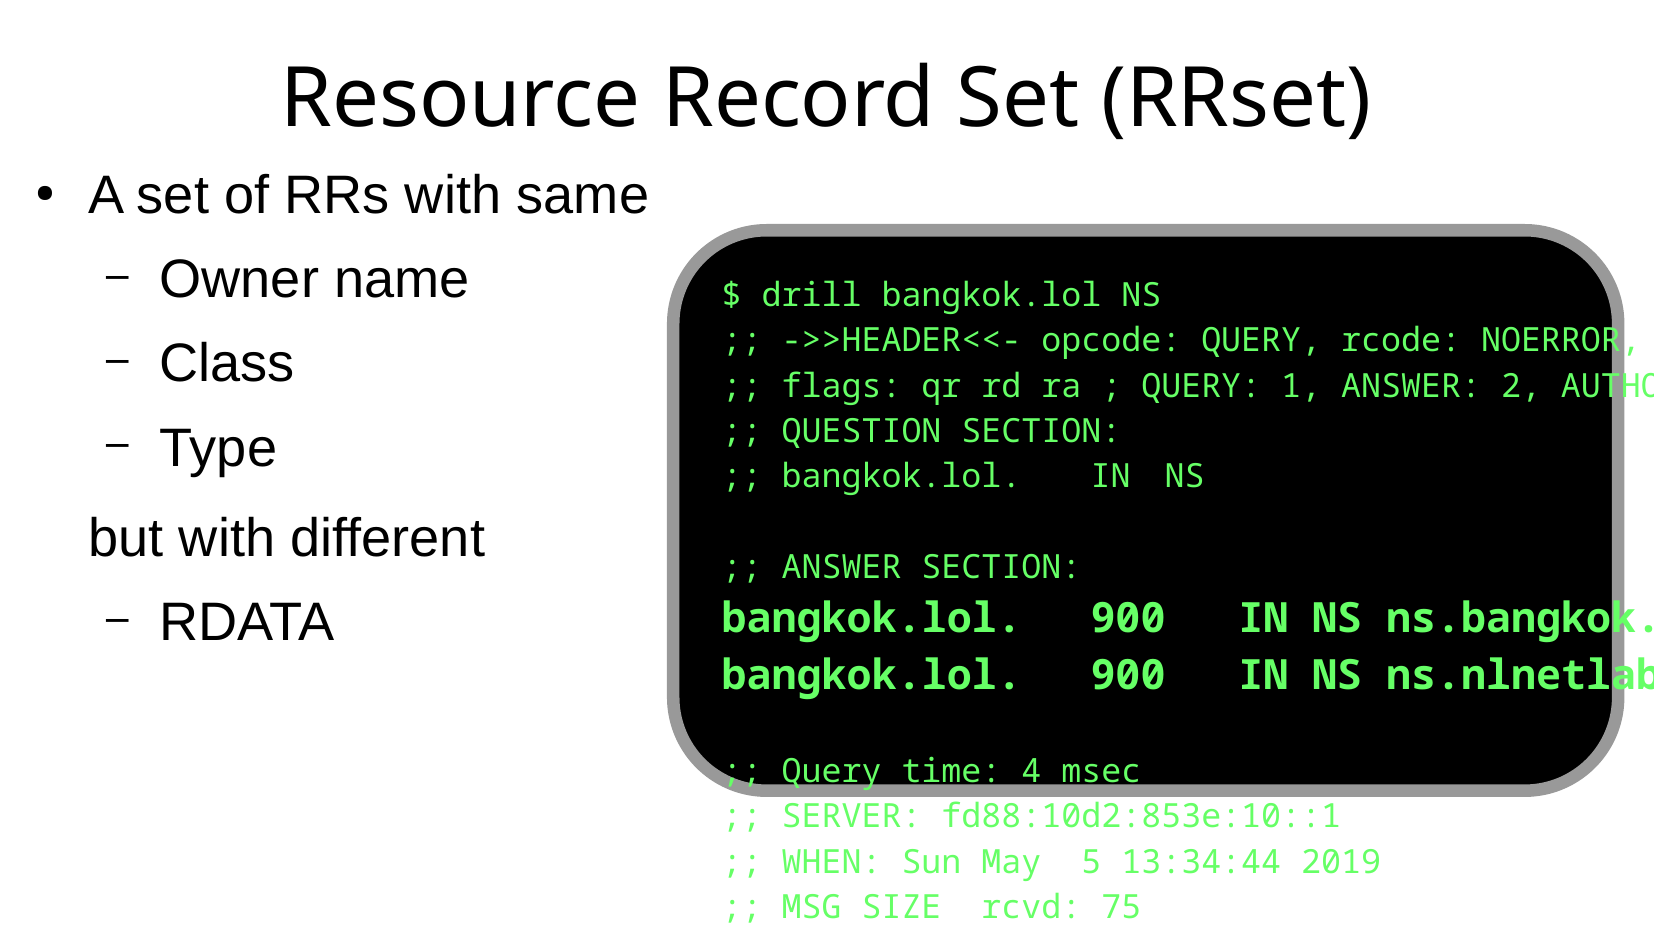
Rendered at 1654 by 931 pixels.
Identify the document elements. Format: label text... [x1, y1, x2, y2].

text_box $ drill bangkok.lol NS ;; ->>HEADER<<- opcode: QUERY, rcode: NOERROR, id: 4 ;; flags: qr rd ra ; QUERY: 1, ANSWER: 2, AUTHORITY: ;; QUESTION SECTION: ;; bangkok.lol. IN NS ;; ANSWER SECTION: bangkok.lol. 900 IN NS ns.bangkok.lol. bangkok.lol. 900 IN NS ns.nlnetlabs.nl. ;; Query time: 4 msec ;; SERVER: fd88:10d2:853e:10::1 ;; WHEN: Sun May 5 13:34:44 2019 ;; MSG SIZE rcvd: 75 [673, 230, 1619, 791]
title Resource Record Set (RRset) [82, 37, 1571, 193]
list A set of RRs with same Owner name Class Type but with different RDATA [17, 164, 662, 931]
